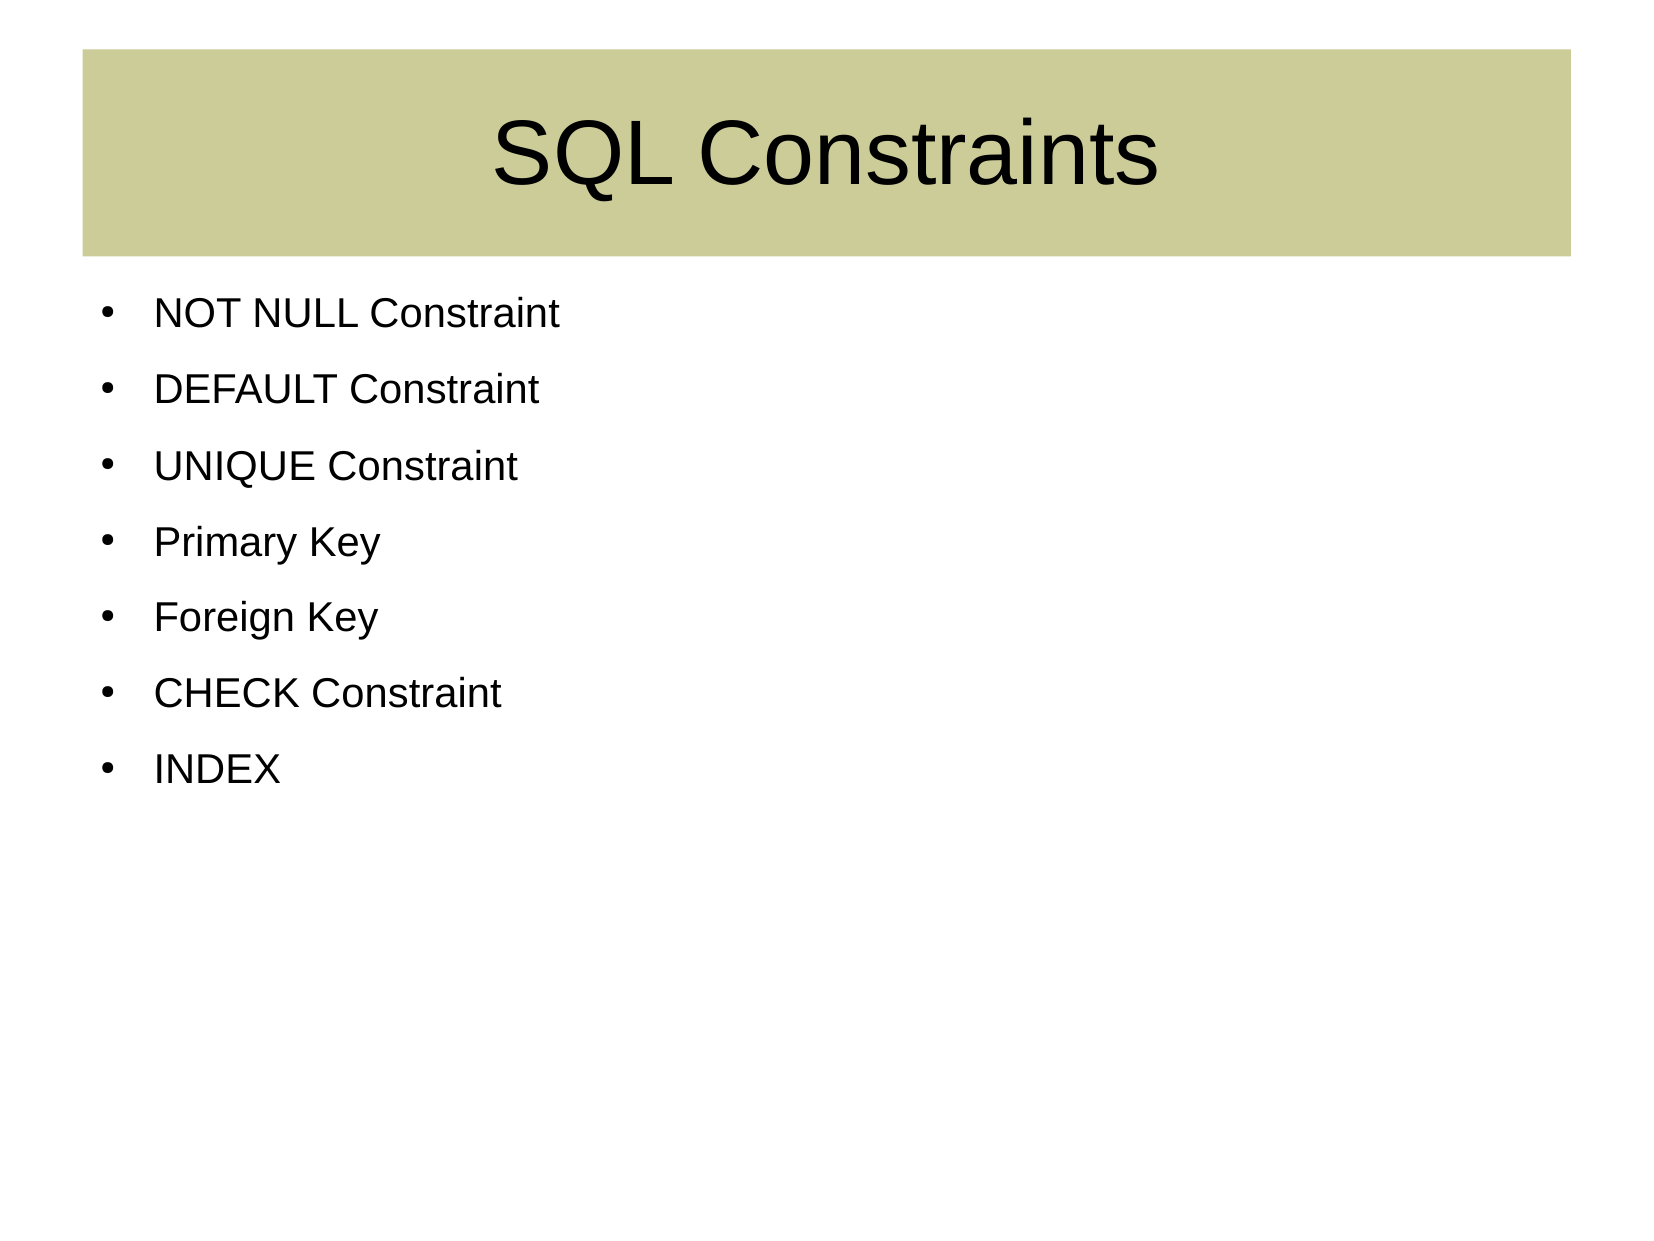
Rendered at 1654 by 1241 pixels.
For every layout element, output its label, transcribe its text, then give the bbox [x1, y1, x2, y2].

title SQL Constraints [82, 49, 1571, 257]
list NOT NULL Constraint DEFAULT Constraint UNIQUE Constraint Primary Key Foreign Key CHECK Constraint INDEX [82, 290, 1571, 1010]
